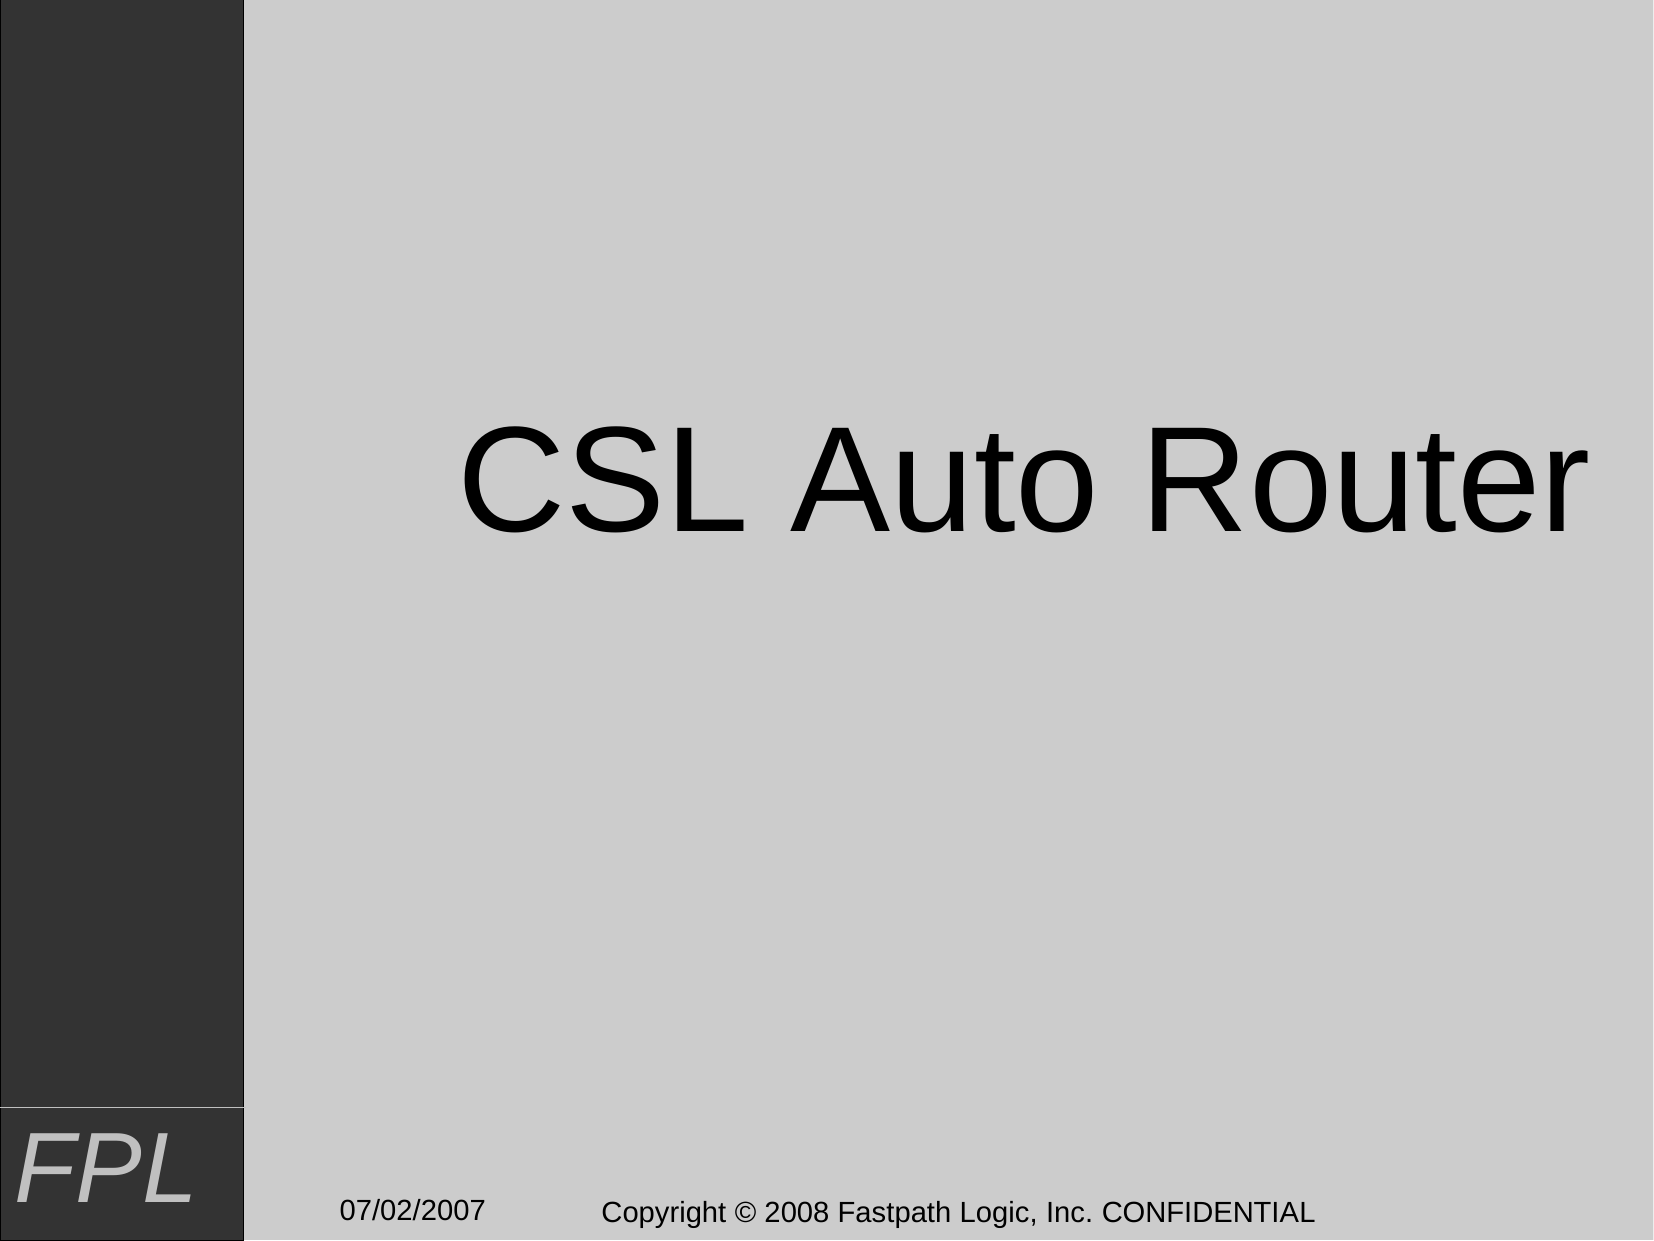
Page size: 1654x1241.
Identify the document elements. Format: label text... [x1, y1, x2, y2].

text_box CSL Auto Router [443, 388, 1602, 572]
